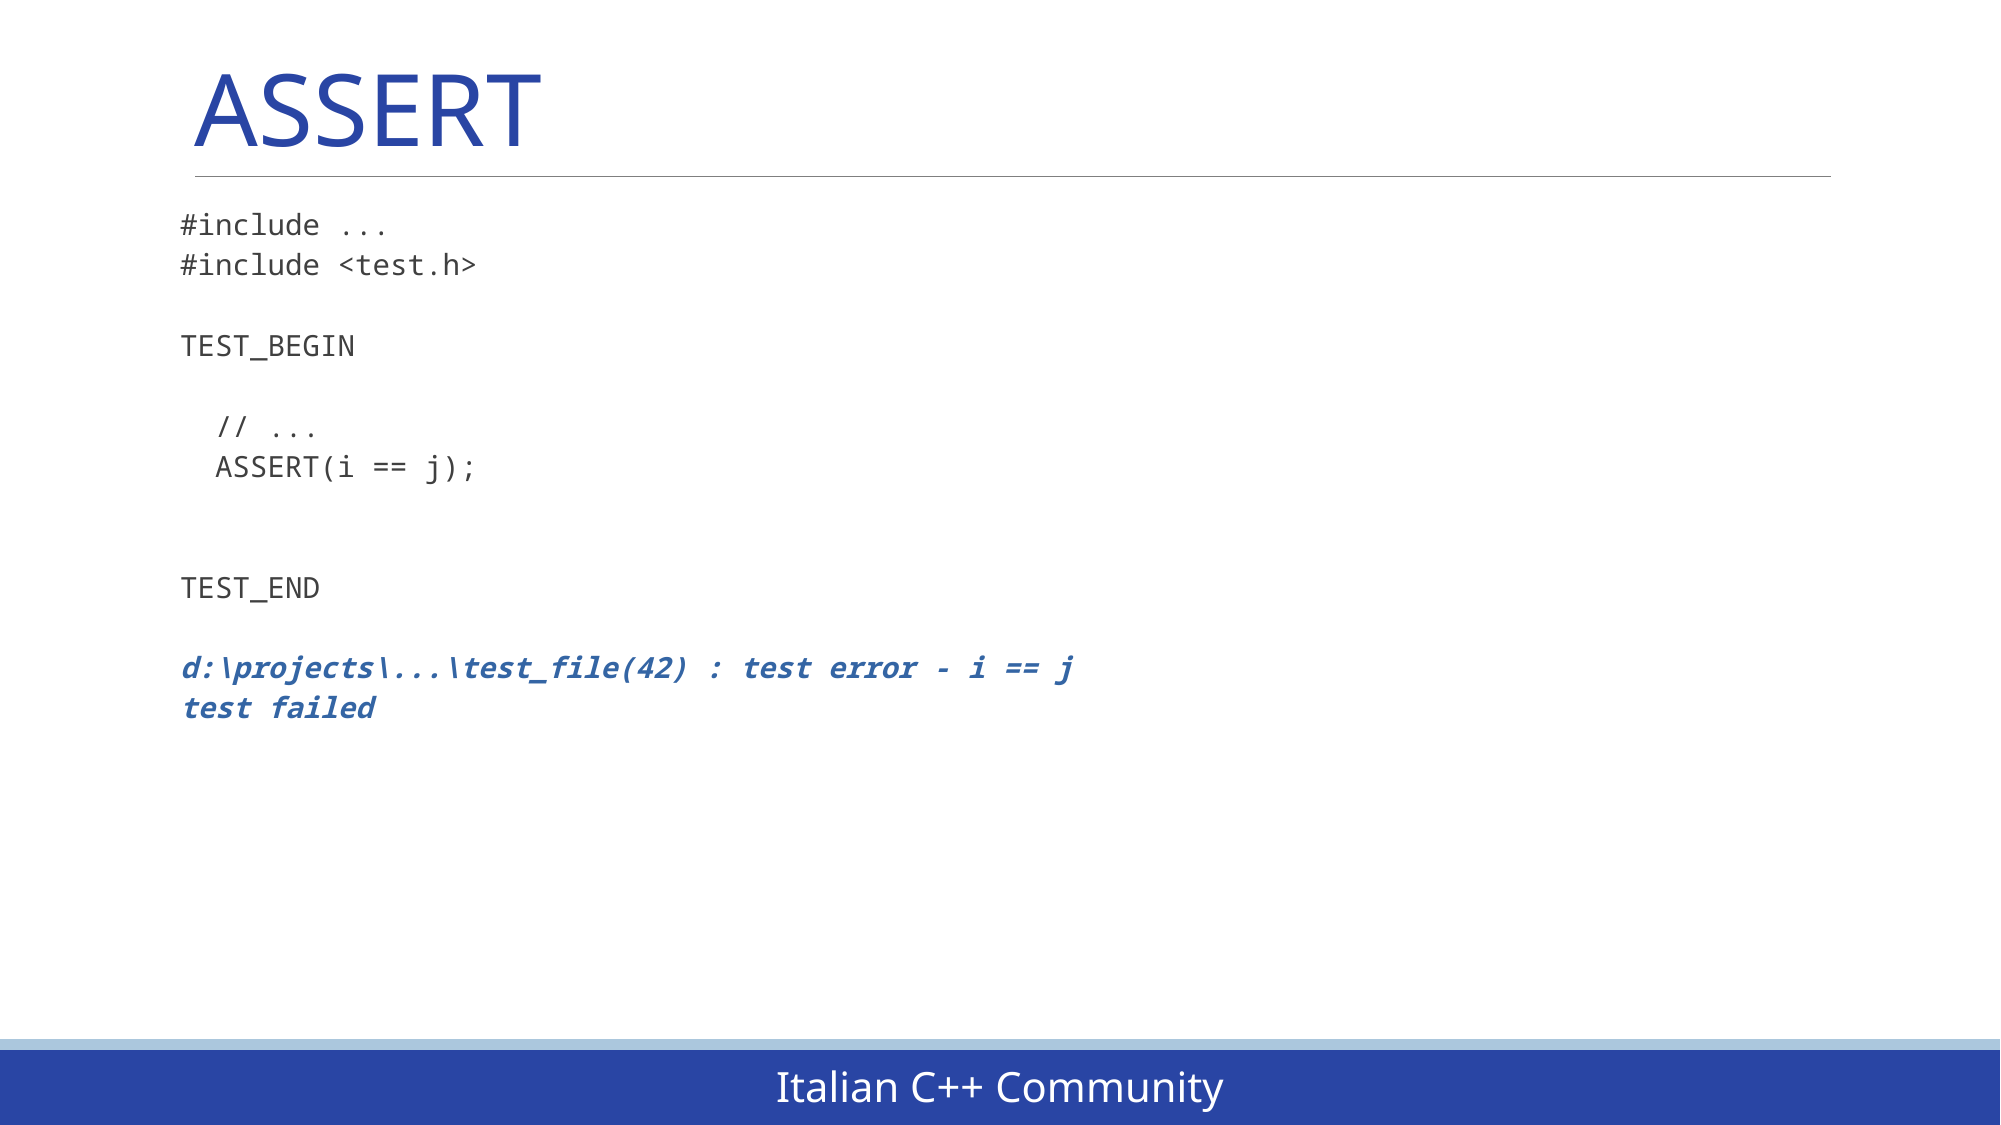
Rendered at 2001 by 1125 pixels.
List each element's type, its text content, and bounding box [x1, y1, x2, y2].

title ASSERT [179, 2, 1830, 175]
list #include ... #include <test.h> TEST_BEGIN // ... ASSERT(i == j); TEST_END d:\projects\...\test_file(42) : test error - i == j test failed [179, 202, 1830, 1011]
